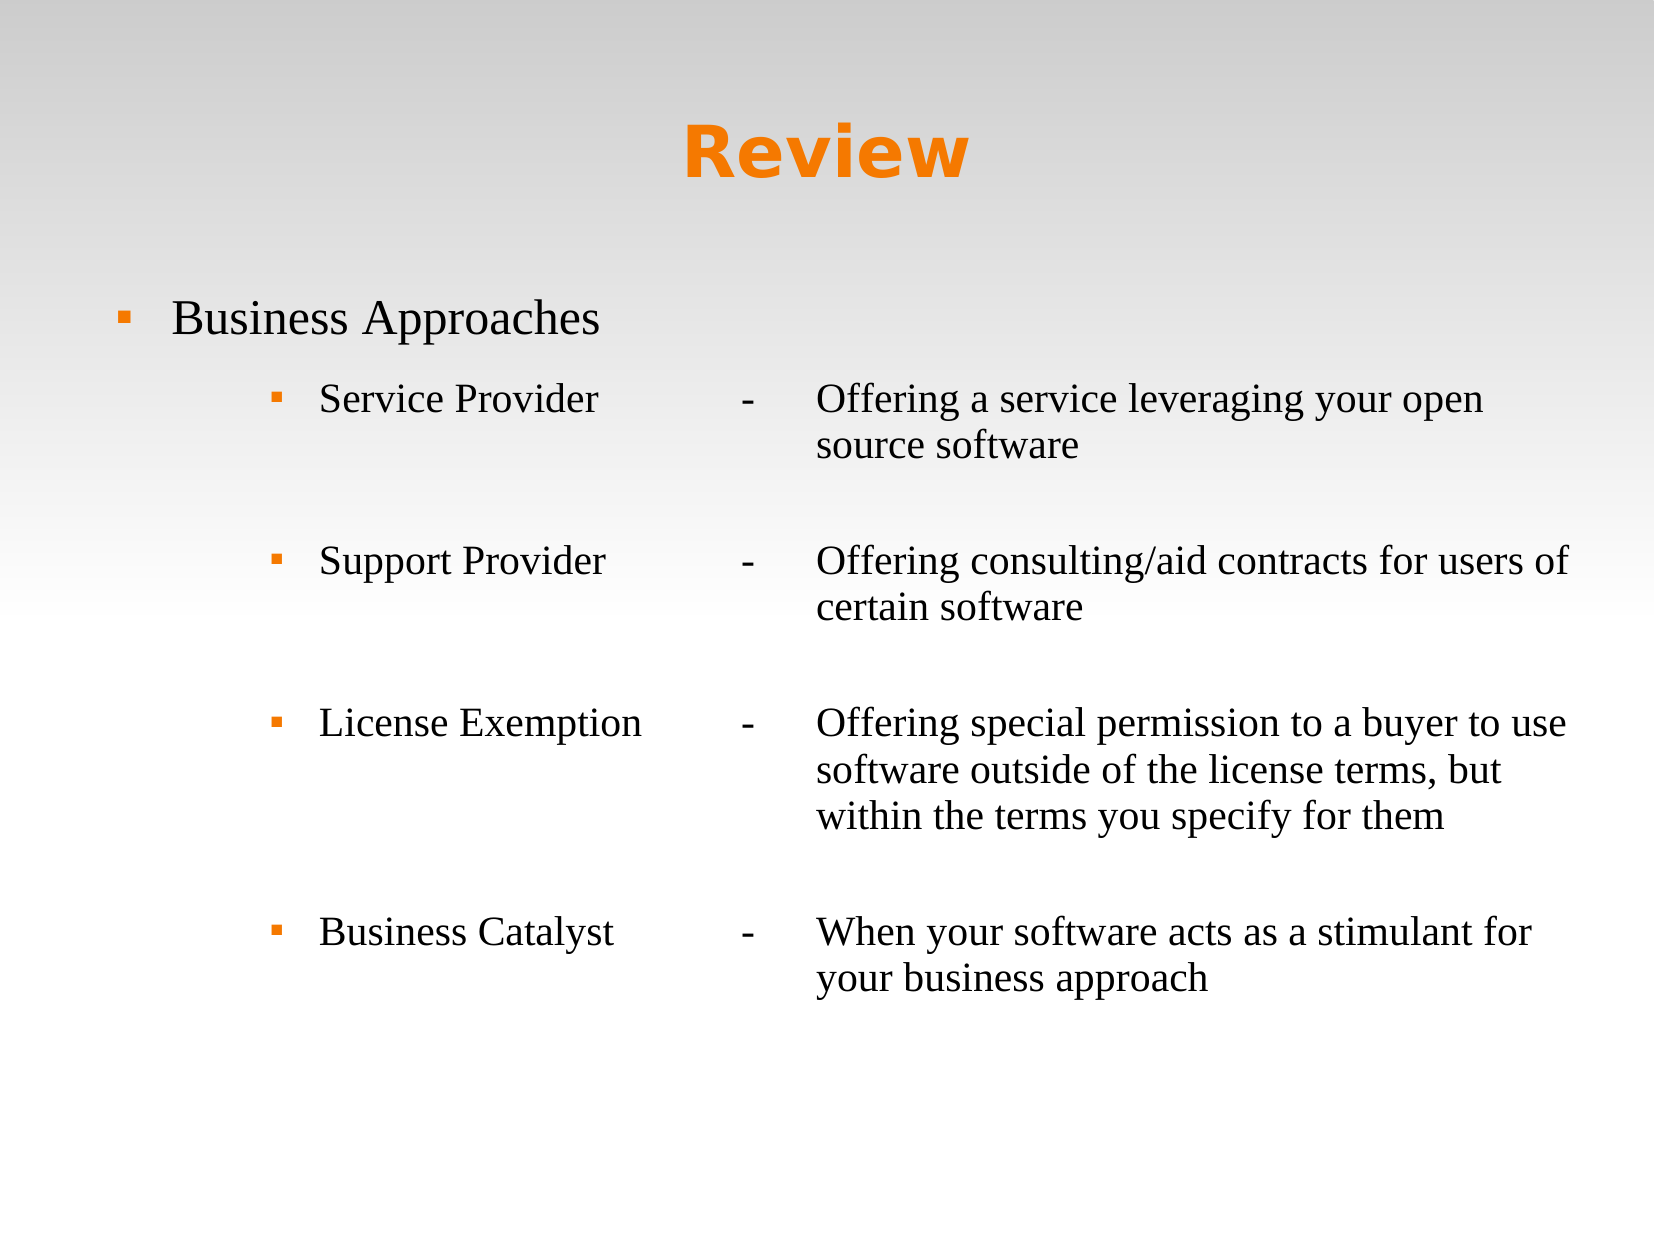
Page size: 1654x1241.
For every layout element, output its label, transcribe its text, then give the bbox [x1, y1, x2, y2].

list Business Approaches Service Provider - Offering a service leveraging your open source software Support Provider - Offering consulting/aid contracts for users of certain software License Exemption - Offering special permission to a buyer to use software outside of the license terms, but within the terms you specify for them Business Catalyst - When your software acts as a stimulant for your business approach [82, 290, 1571, 1109]
title Review [82, 49, 1571, 257]
